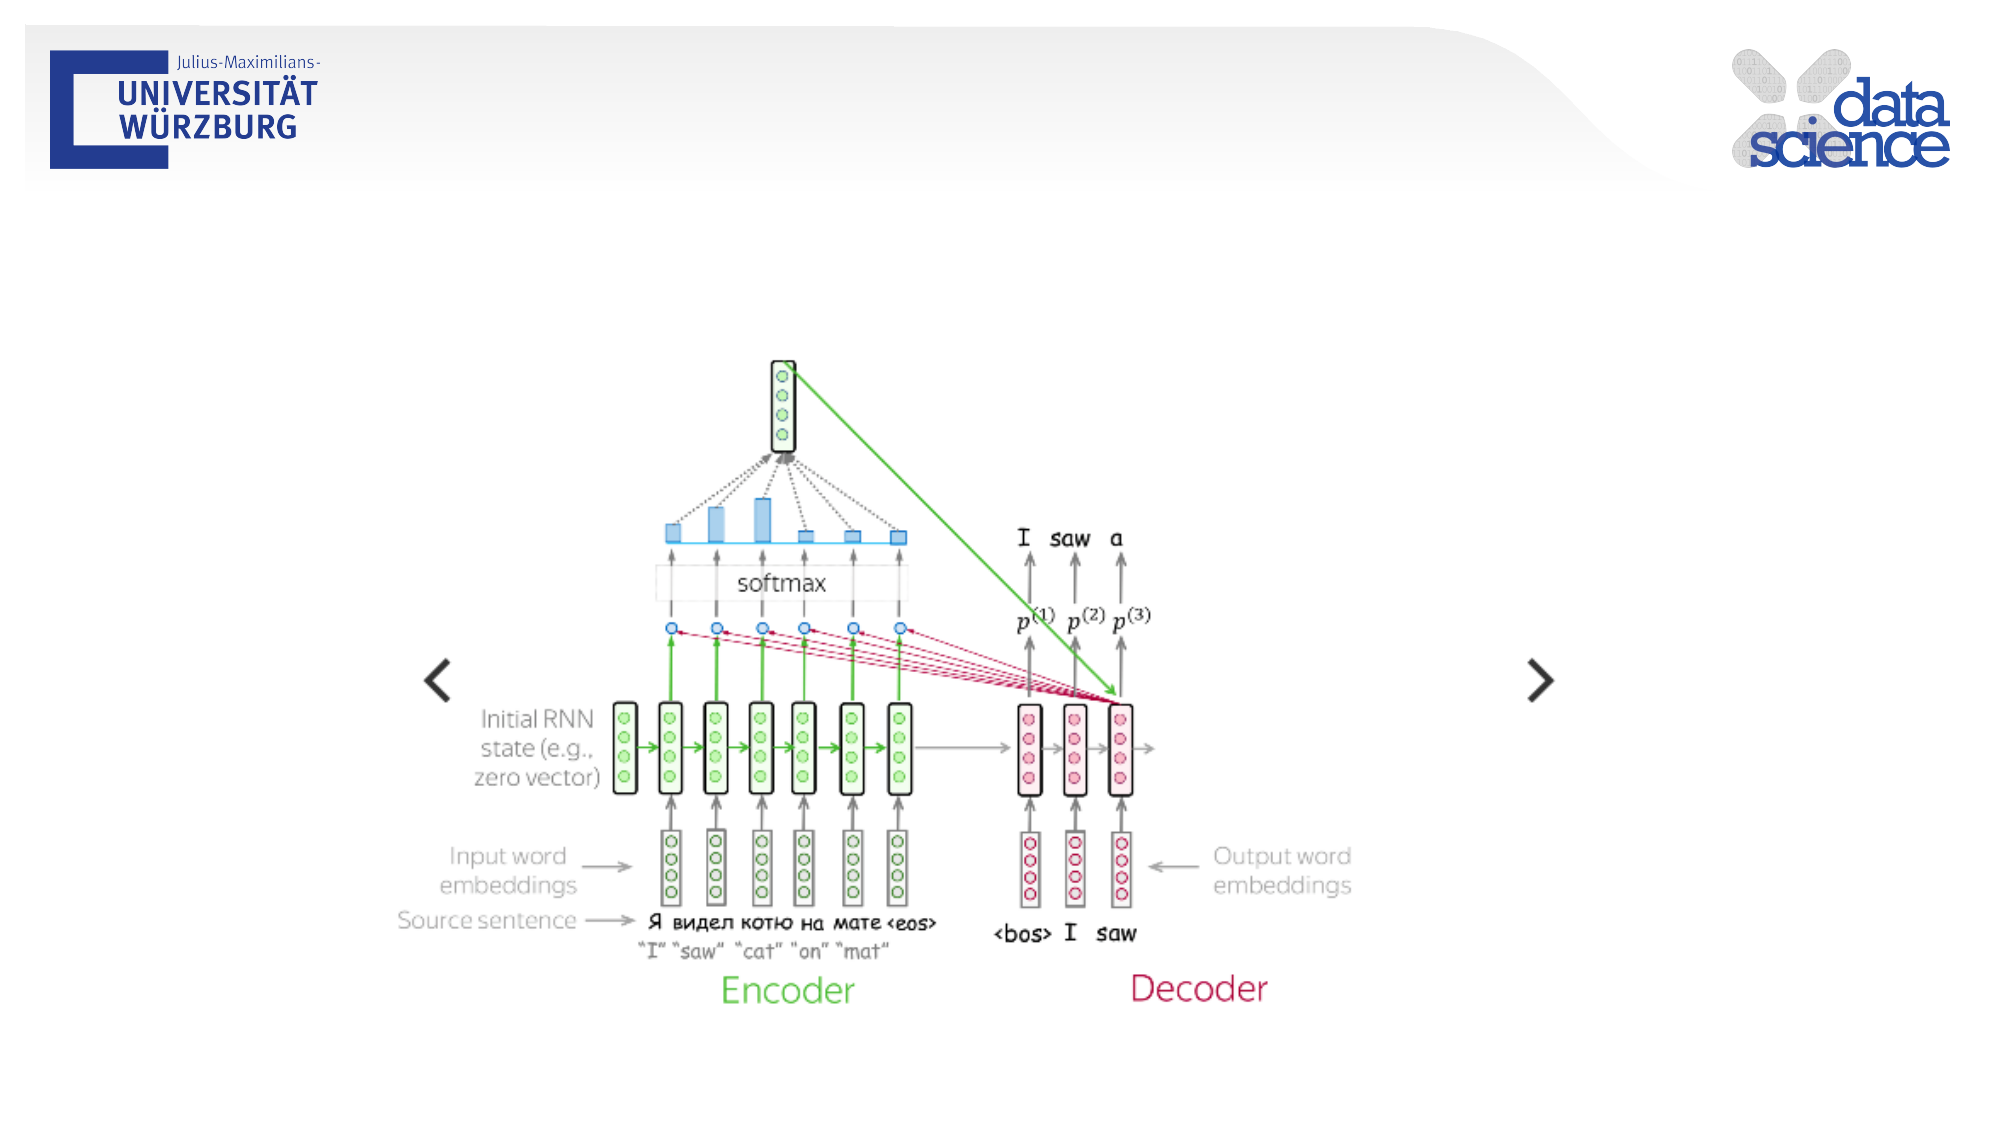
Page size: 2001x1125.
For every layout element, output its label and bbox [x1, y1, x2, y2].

picture [50, 50, 321, 169]
picture [387, 347, 1591, 1014]
picture [1732, 49, 1950, 168]
